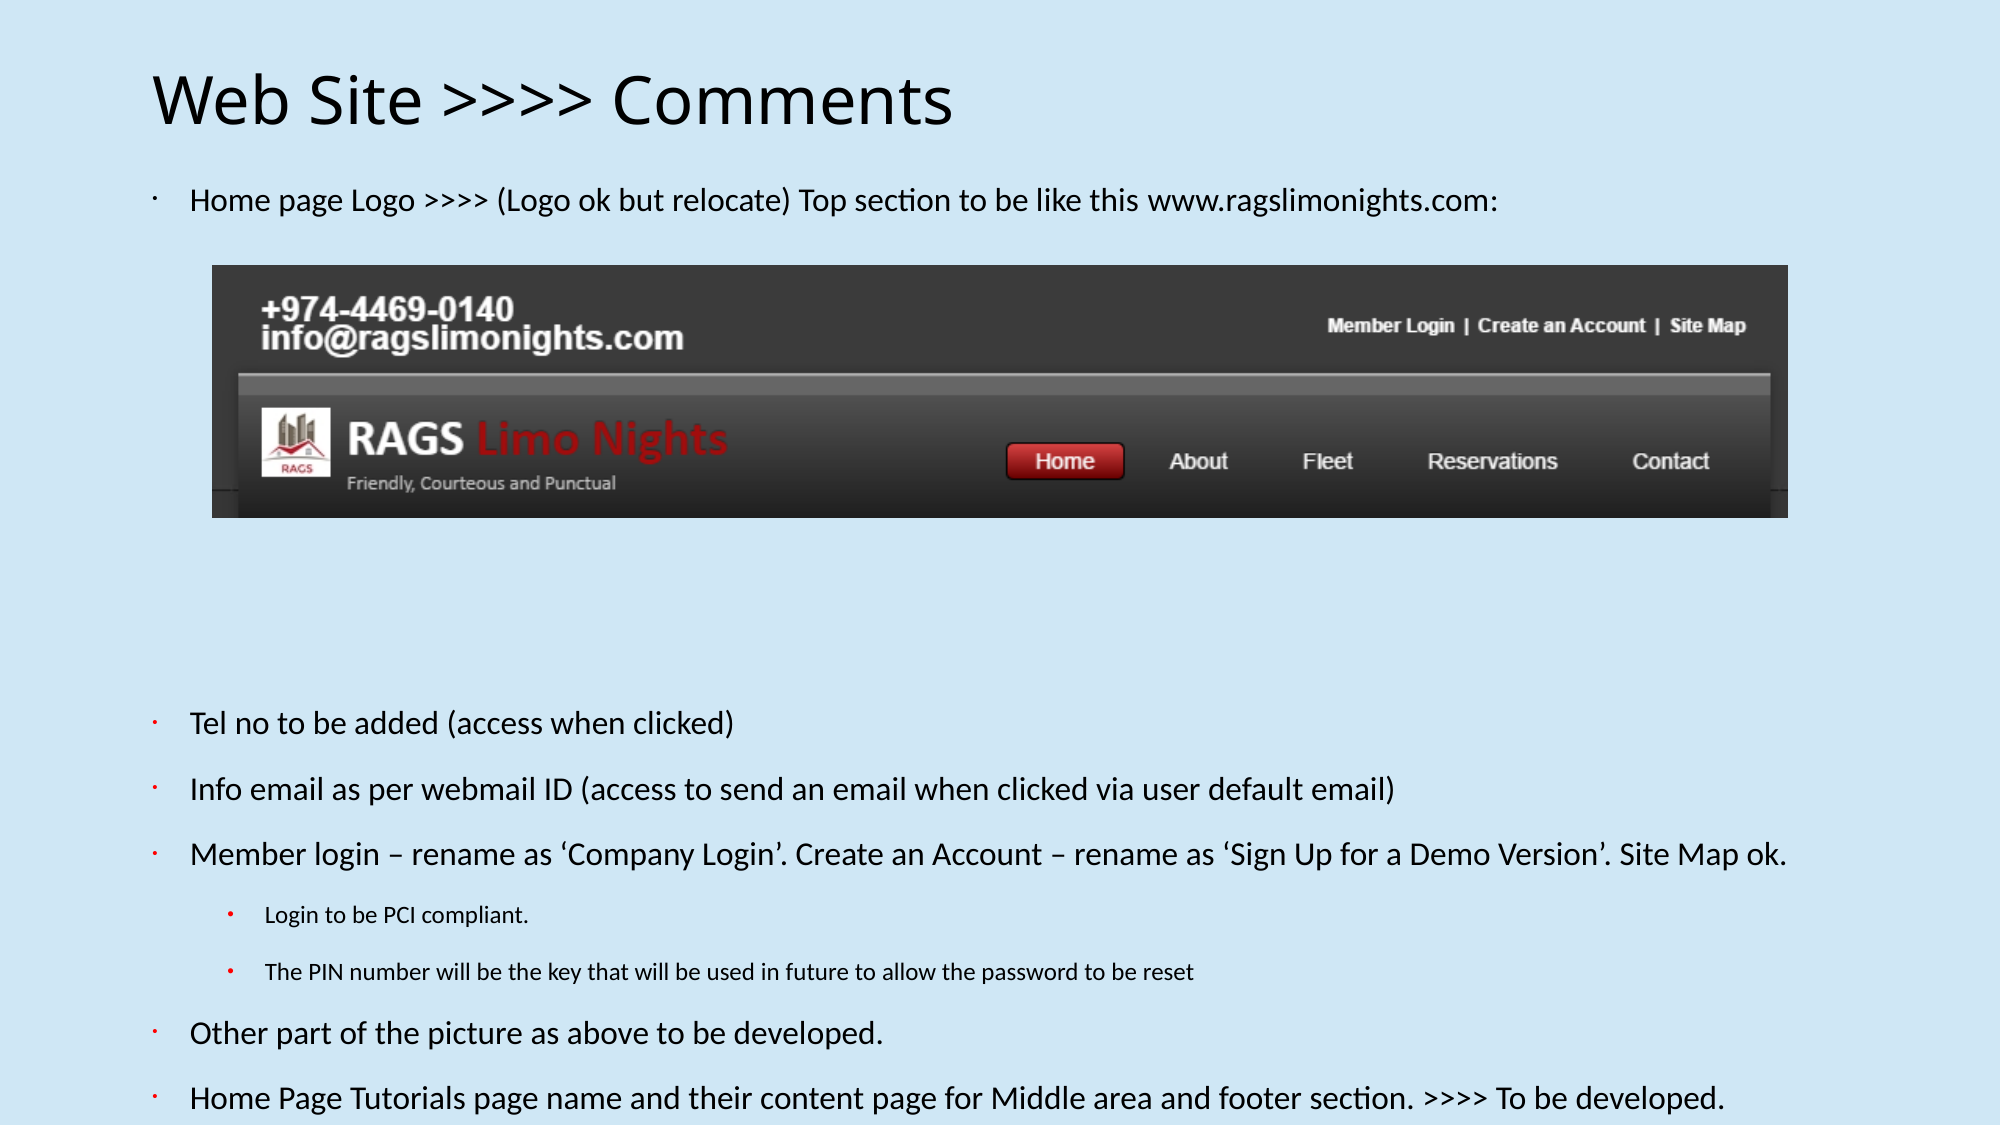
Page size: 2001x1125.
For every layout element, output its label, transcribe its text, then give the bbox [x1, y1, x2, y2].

list Home page Logo >>>> (Logo ok but relocate) Top section to be like this www.ragslimonights.com: Tel no to be added (access when clicked) Info email as per webmail ID (access to send an email when clicked via user default email) Member login – rename as ‘Company Login’. Create an Account – rename as ‘Sign Up for a Demo Version’. Site Map ok. Login to be PCI compliant. The PIN number will be the key that will be used in future to allow the password to be reset Other part of the picture as above to be developed. Home Page Tutorials page name and their content page for Middle area and footer section. >>>> To be developed. Home Page Video area (Upload a tutorial video by super user. At one time only one would be active to play)>>>>> To be developed. Other contents and sub-pages to be developed >>>>>> To be developed Demo usage of the software for 30 days >>>>>> As noted above Review payment plans >>>>>> Develop one page to see the benefits, details, etc Domain is currently on GoDaddy.com and needs to be hosted accordingly. [137, 175, 1863, 1069]
title Web Site >>>> Comments [137, 59, 1863, 175]
picture [212, 265, 1788, 518]
